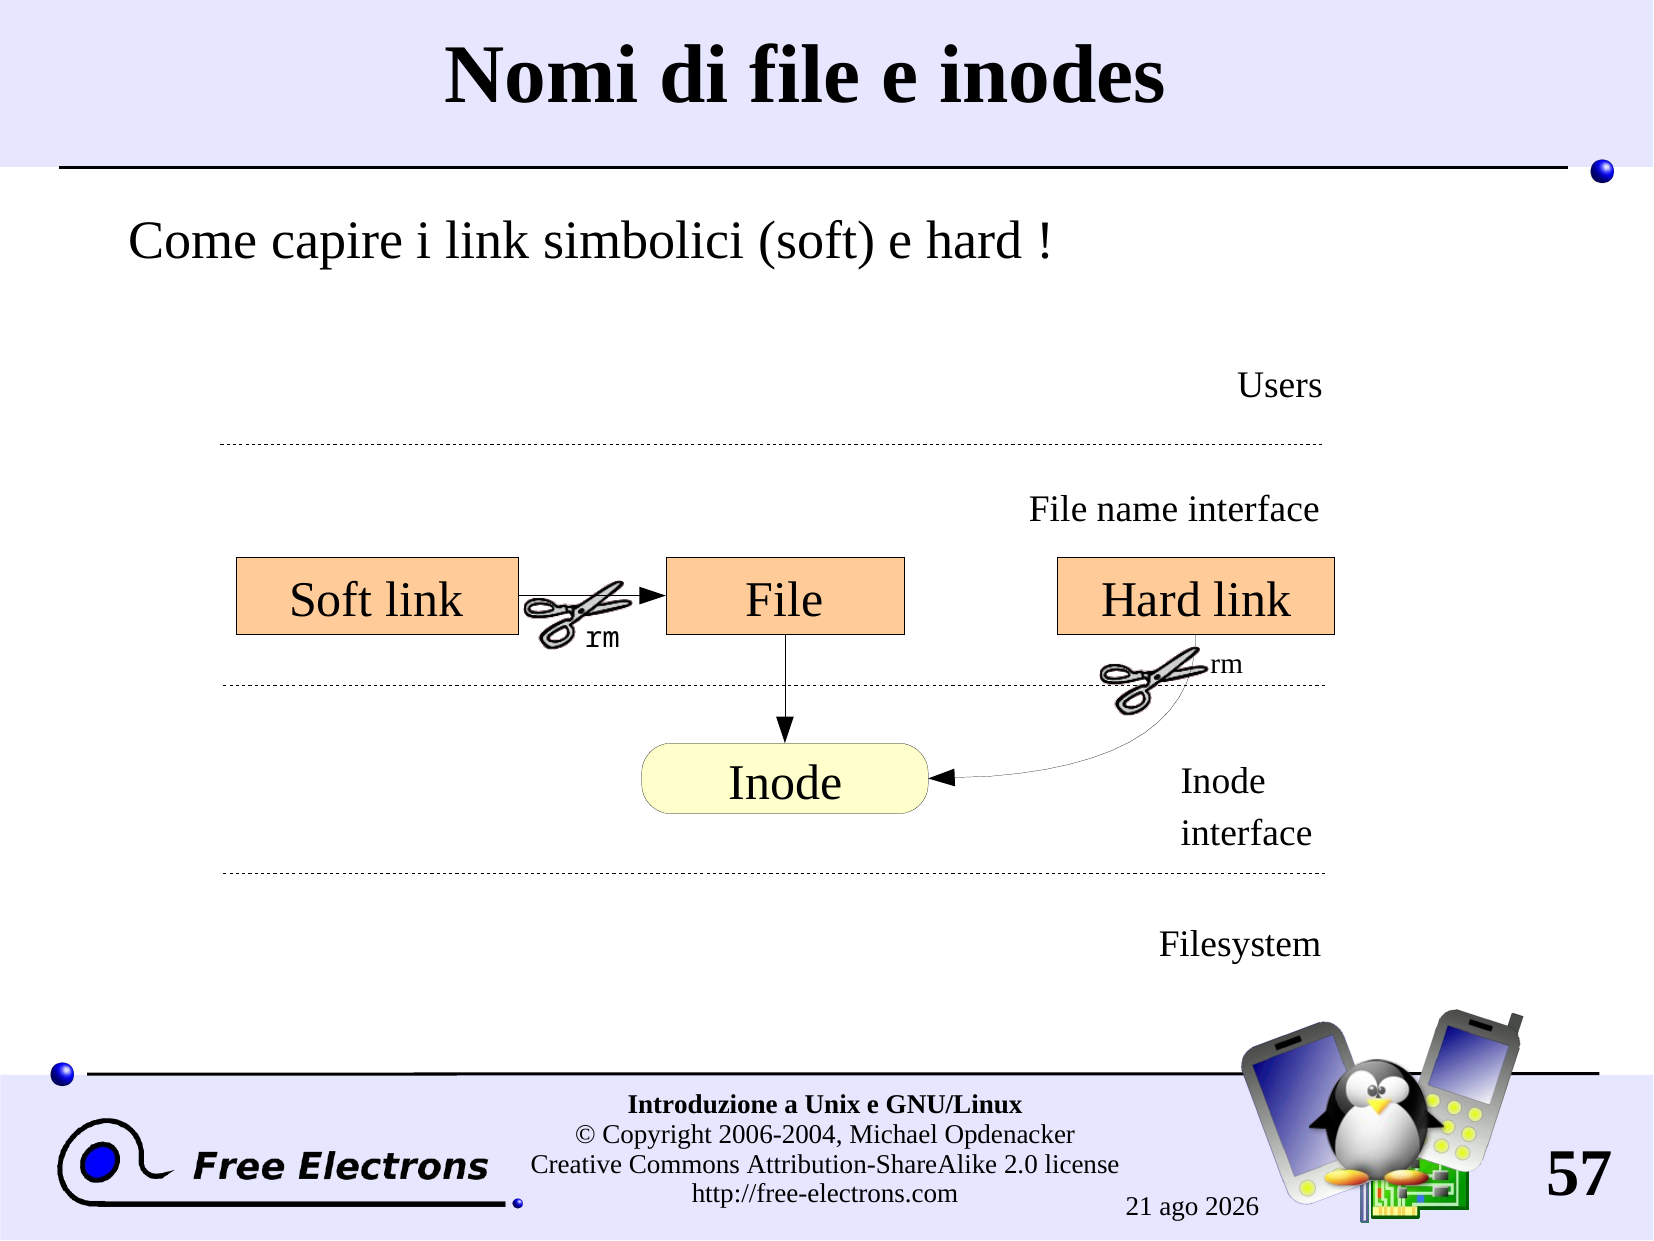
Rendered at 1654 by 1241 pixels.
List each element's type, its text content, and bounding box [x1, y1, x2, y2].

picture [1231, 1007, 1538, 1241]
picture [50, 1107, 527, 1216]
title Nomi di file e inodes [60, 20, 1551, 130]
list Come capire i link simbolici (soft) e hard ! [105, 210, 1518, 1066]
chart [135, 293, 1597, 996]
